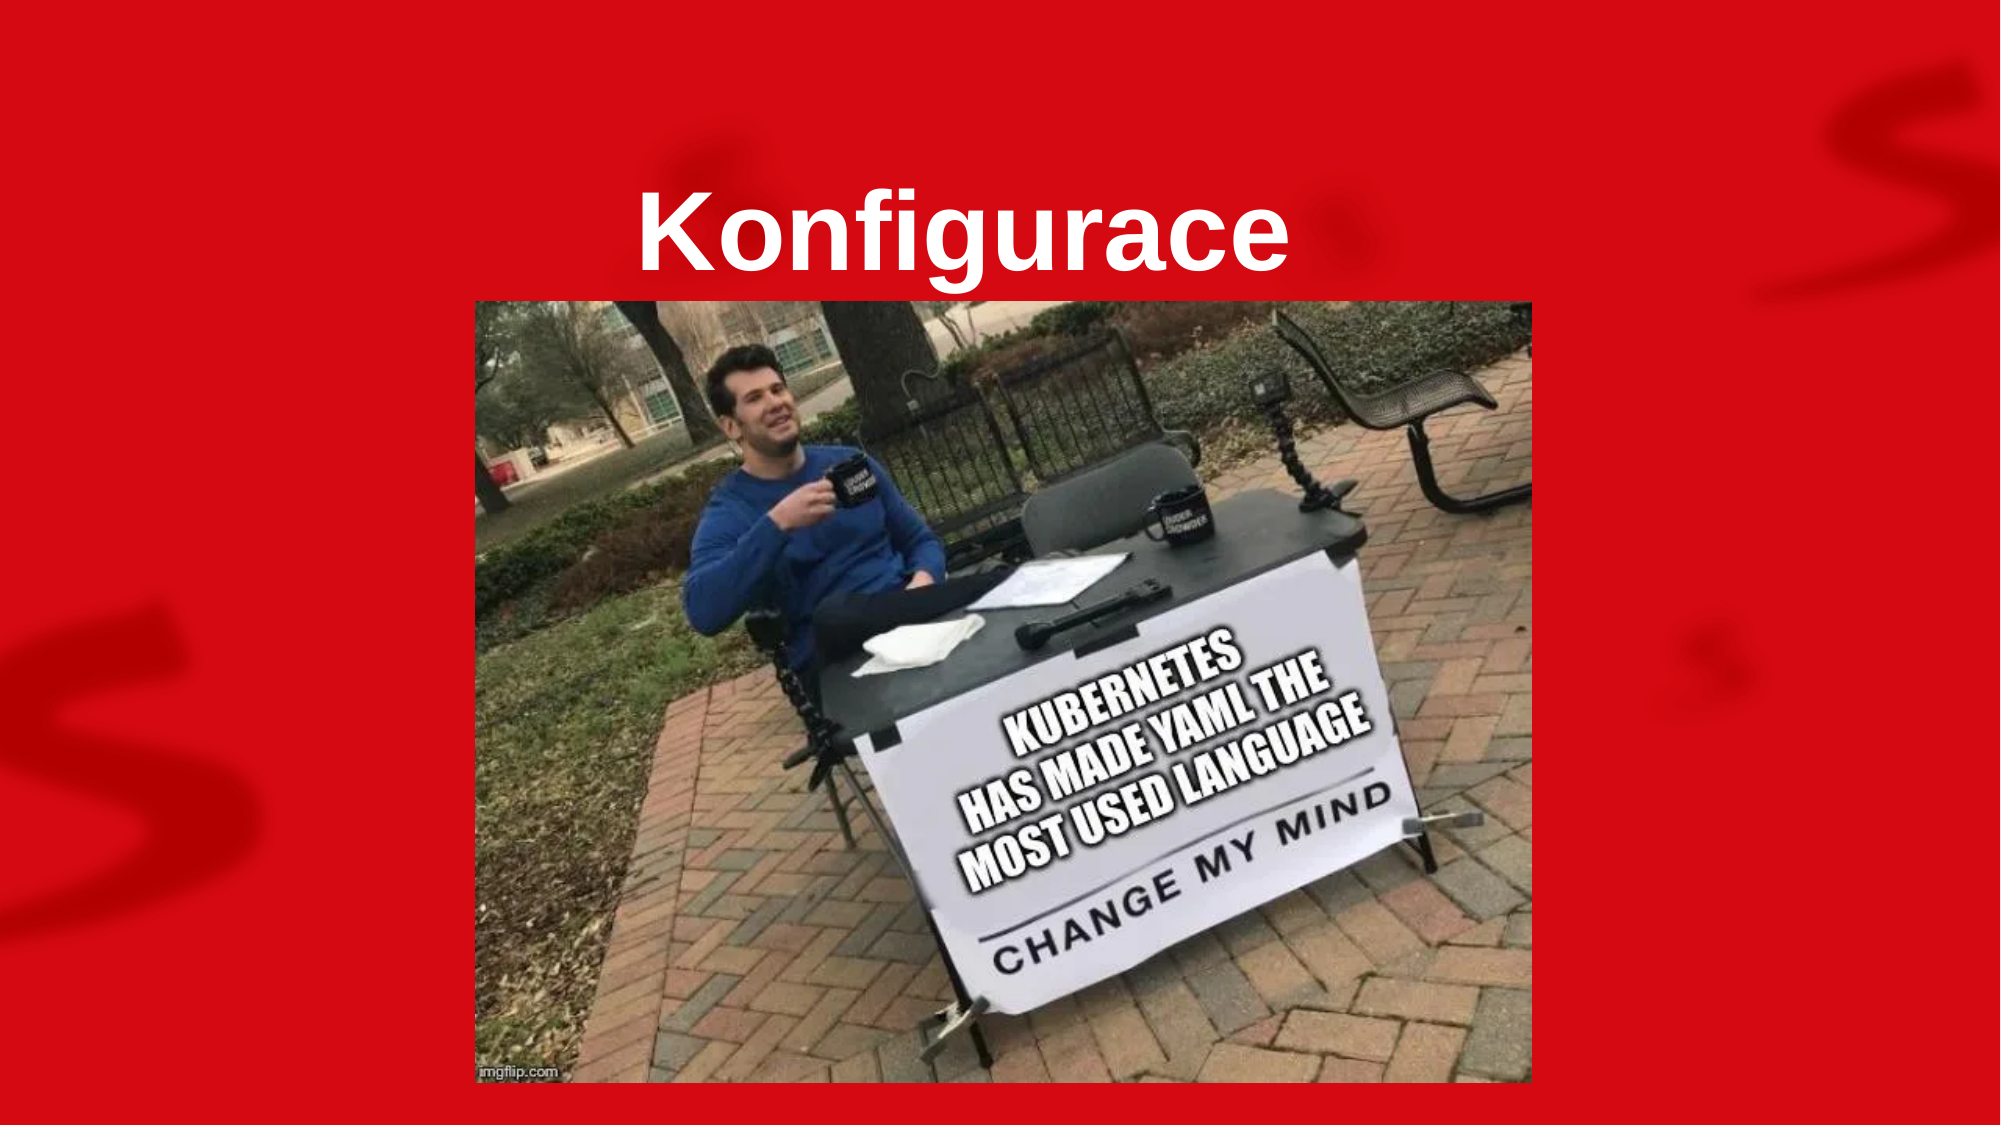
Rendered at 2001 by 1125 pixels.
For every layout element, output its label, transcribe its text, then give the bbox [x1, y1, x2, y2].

picture [0, 0, 2001, 1125]
text_box Konfigurace [315, 149, 1613, 300]
